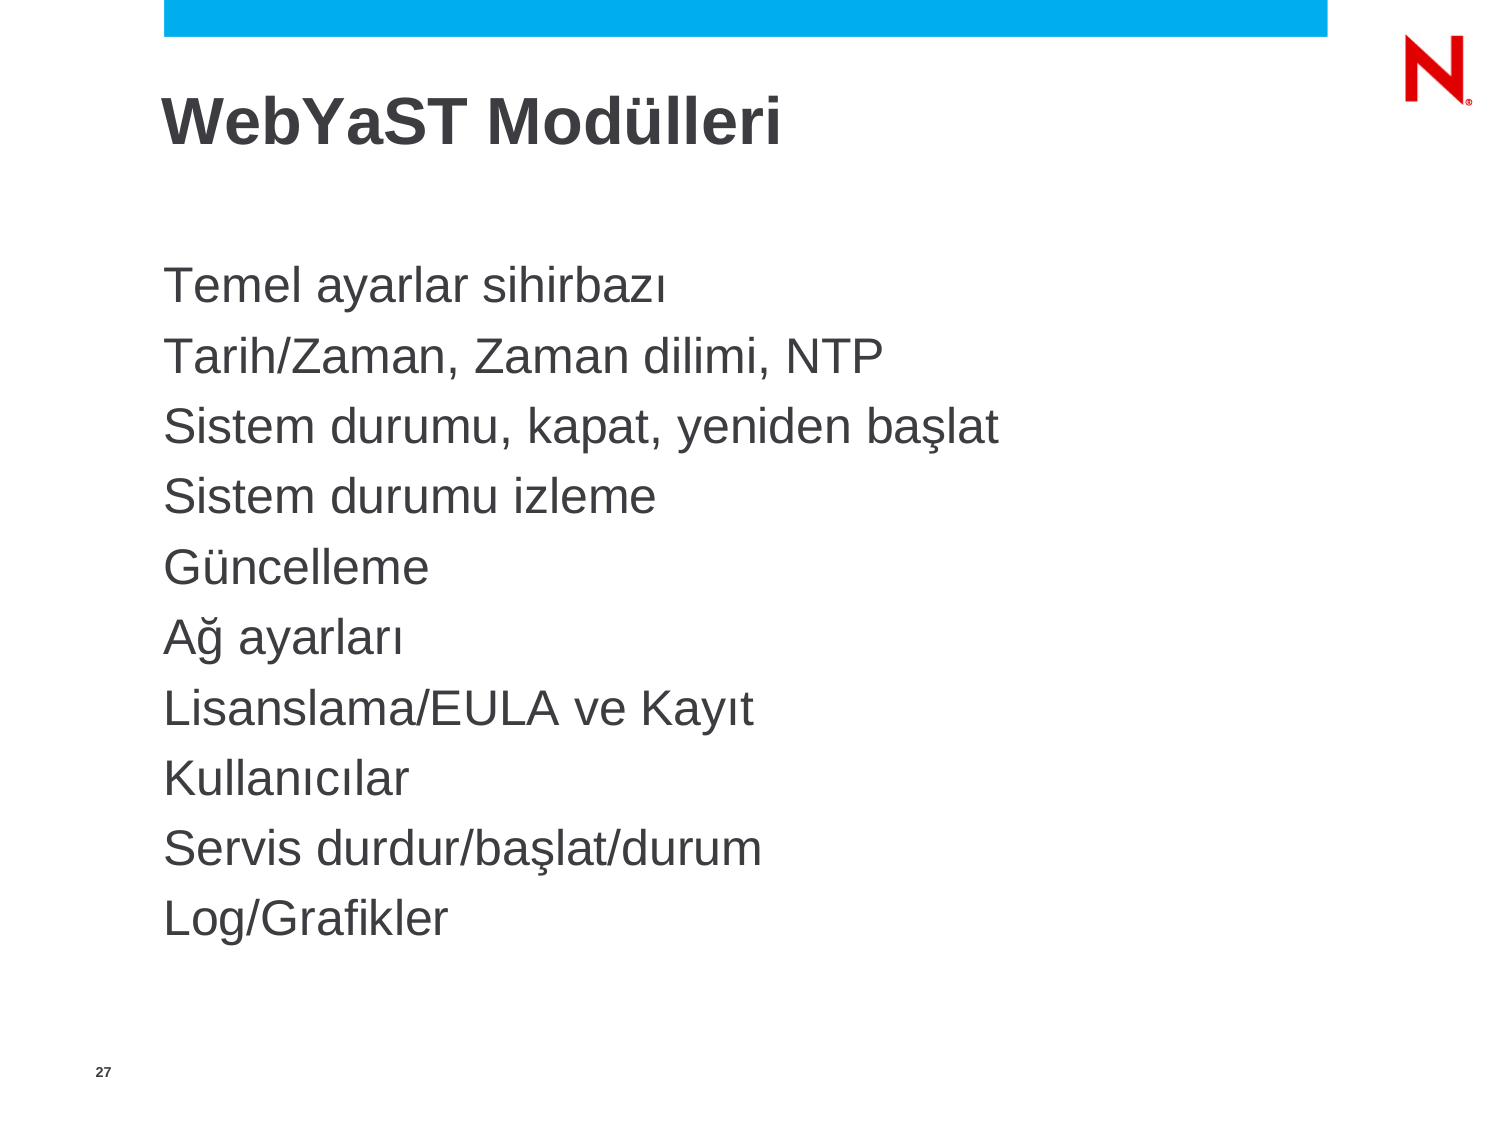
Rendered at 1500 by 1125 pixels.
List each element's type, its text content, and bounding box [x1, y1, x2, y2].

list Temel ayarlar sihirbazı Tarih/Zaman, Zaman dilimi, NTP Sistem durumu, kapat, yeniden başlat Sistem durumu izleme Güncelleme Ağ ayarları Lisanslama/EULA ve Kayıt Kullanıcılar Servis durdur/başlat/durum Log/Grafikler [163, 254, 1404, 986]
title WebYaST Modülleri [161, 41, 1383, 205]
picture [1403, 32, 1473, 107]
